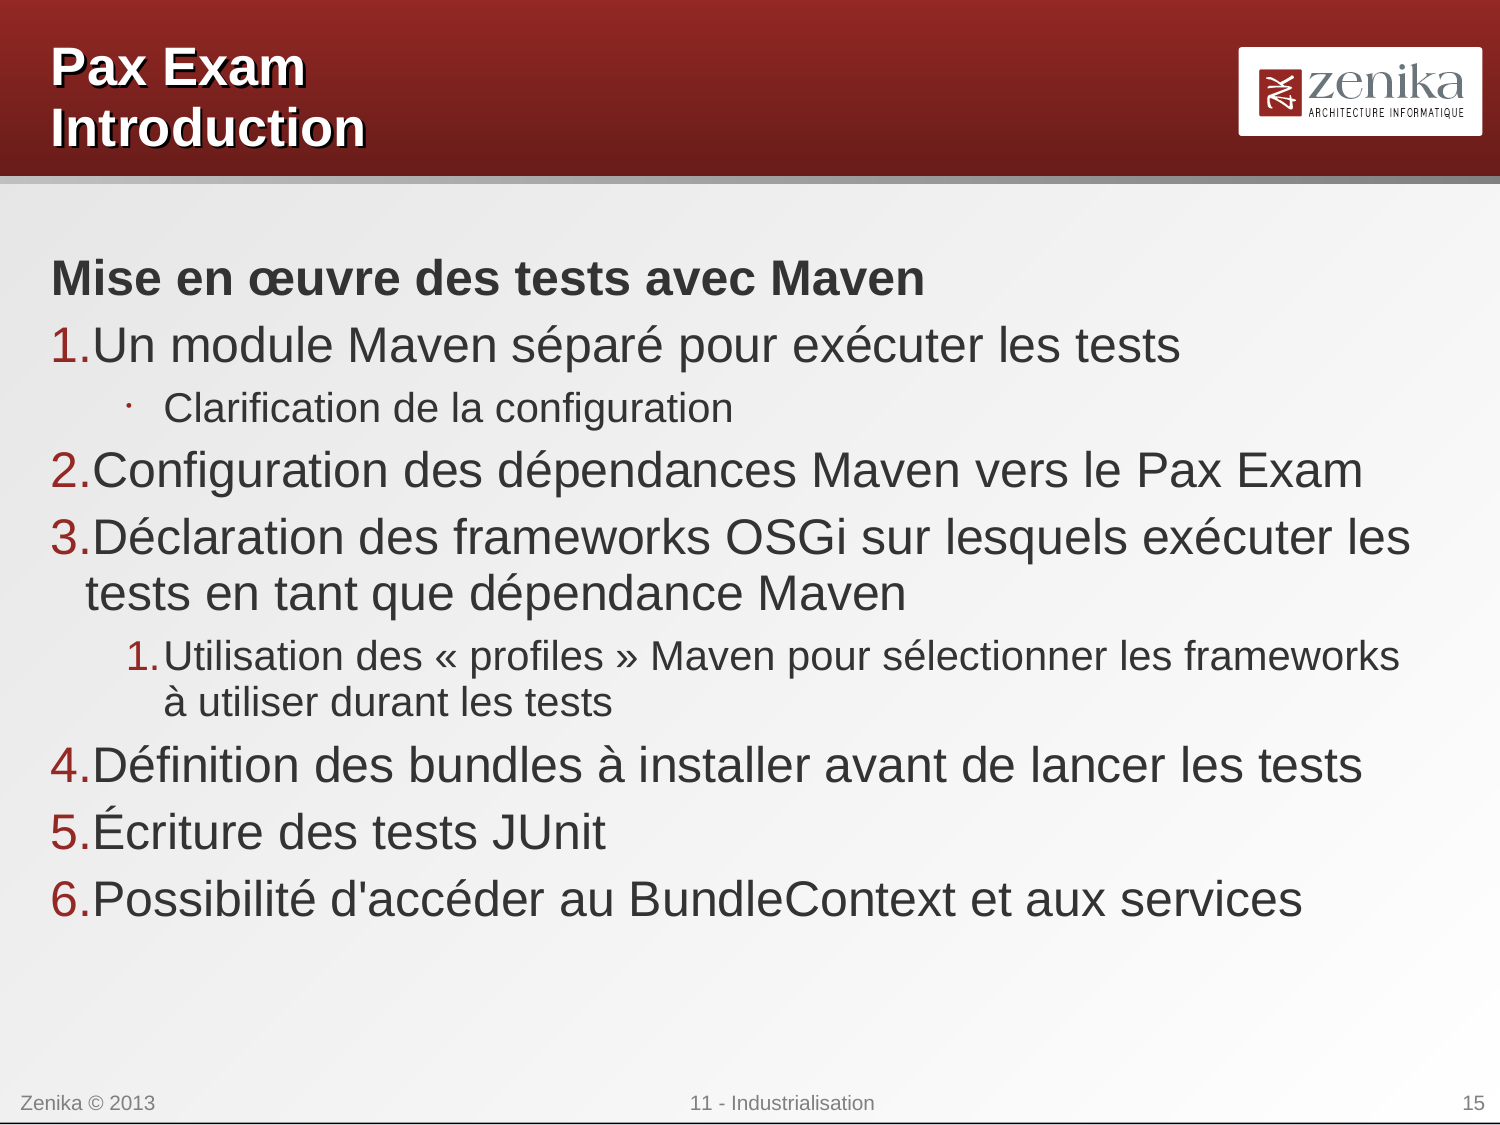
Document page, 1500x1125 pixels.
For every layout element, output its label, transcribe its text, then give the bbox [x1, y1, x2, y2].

list Mise en œuvre des tests avec Maven Un module Maven séparé pour exécuter les tests Clarification de la configuration Configuration des dépendances Maven vers le Pax Exam Déclaration des frameworks OSGi sur lesquels exécuter les tests en tant que dépendance Maven Utilisation des « profiles » Maven pour sélectionner les frameworks à utiliser durant les tests Définition des bundles à installer avant de lancer les tests Écriture des tests JUnit Possibilité d'accéder au BundleContext et aux services [50, 249, 1435, 1079]
title Pax Exam Introduction [50, 15, 1206, 180]
picture [1257, 58, 1464, 125]
